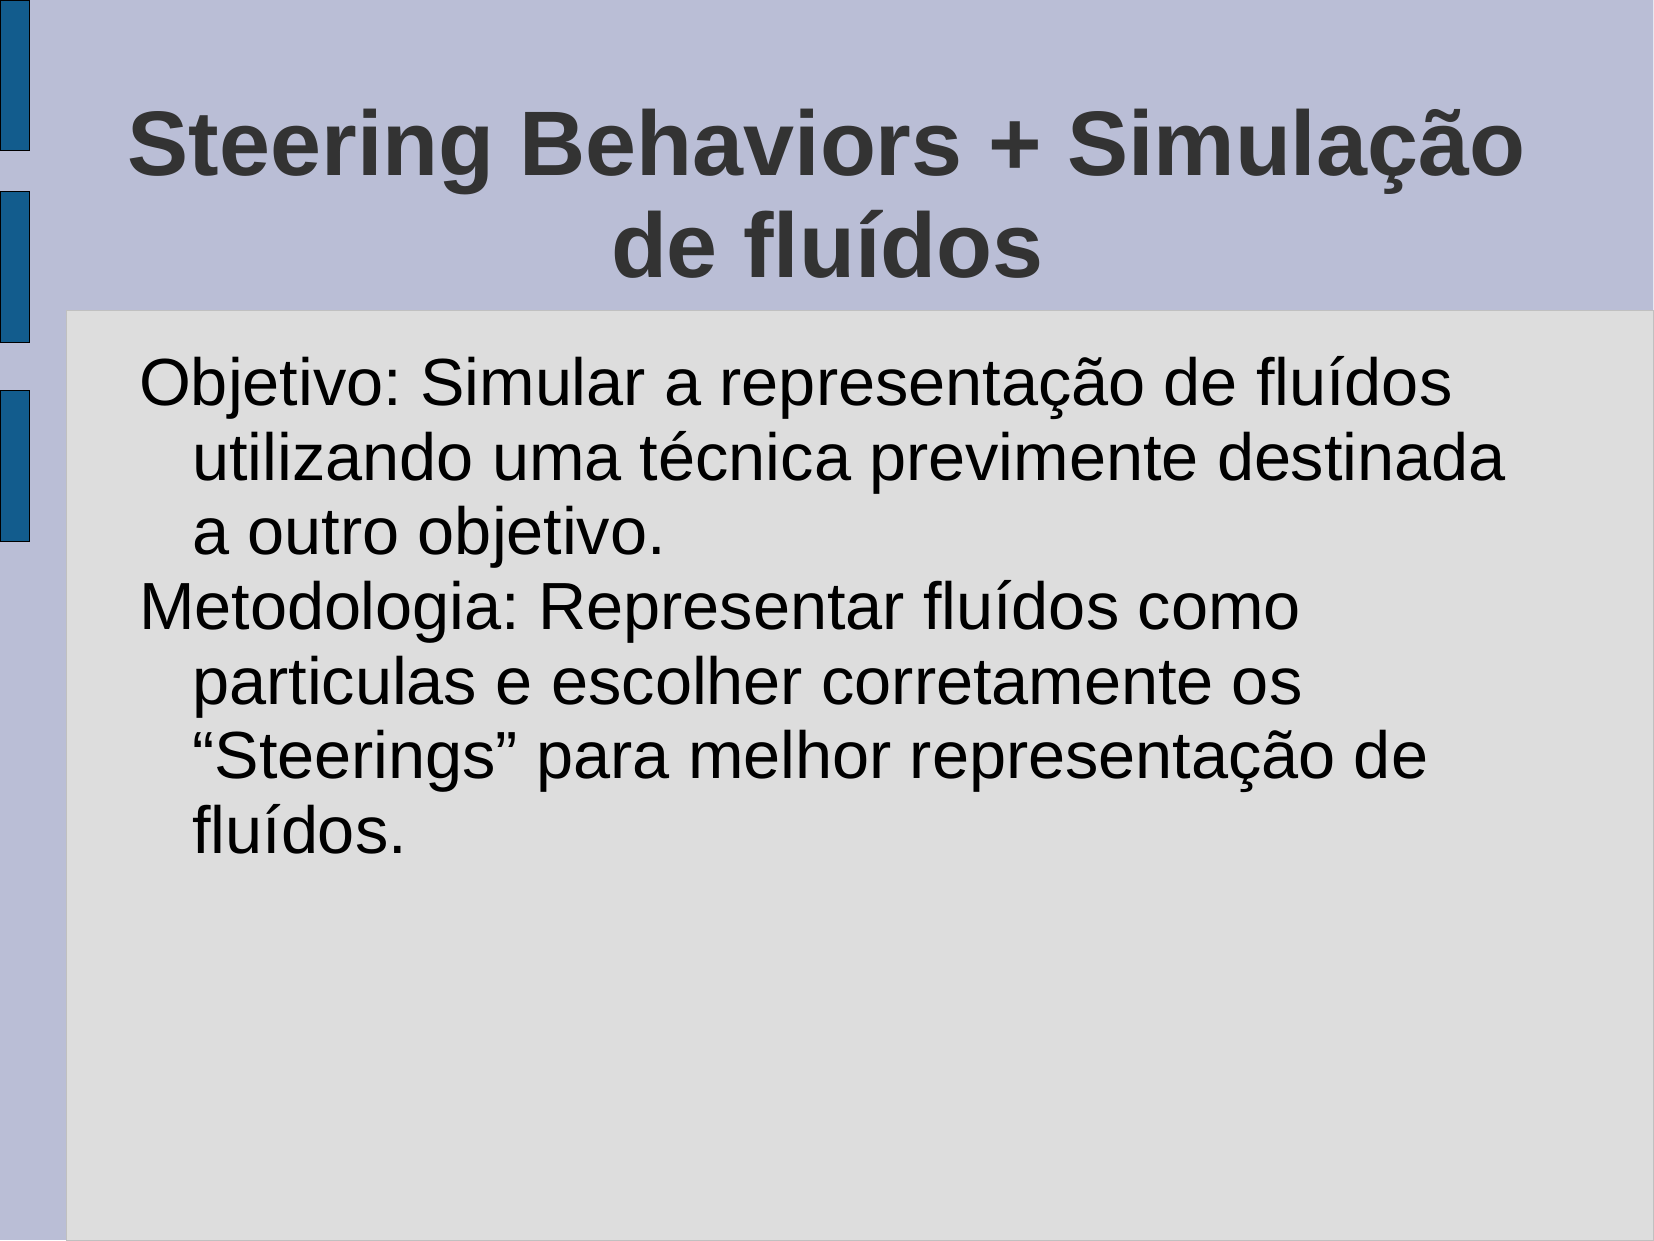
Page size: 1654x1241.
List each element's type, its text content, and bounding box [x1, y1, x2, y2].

list Objetivo: Simular a representação de fluídos utilizando uma técnica previmente destinada a outro objetivo. Metodologia: Representar fluídos como particulas e escolher corretamente os “Steerings” para melhor representação de fluídos. [121, 344, 1534, 1127]
title Steering Behaviors + Simulação de fluídos [121, 91, 1534, 299]
